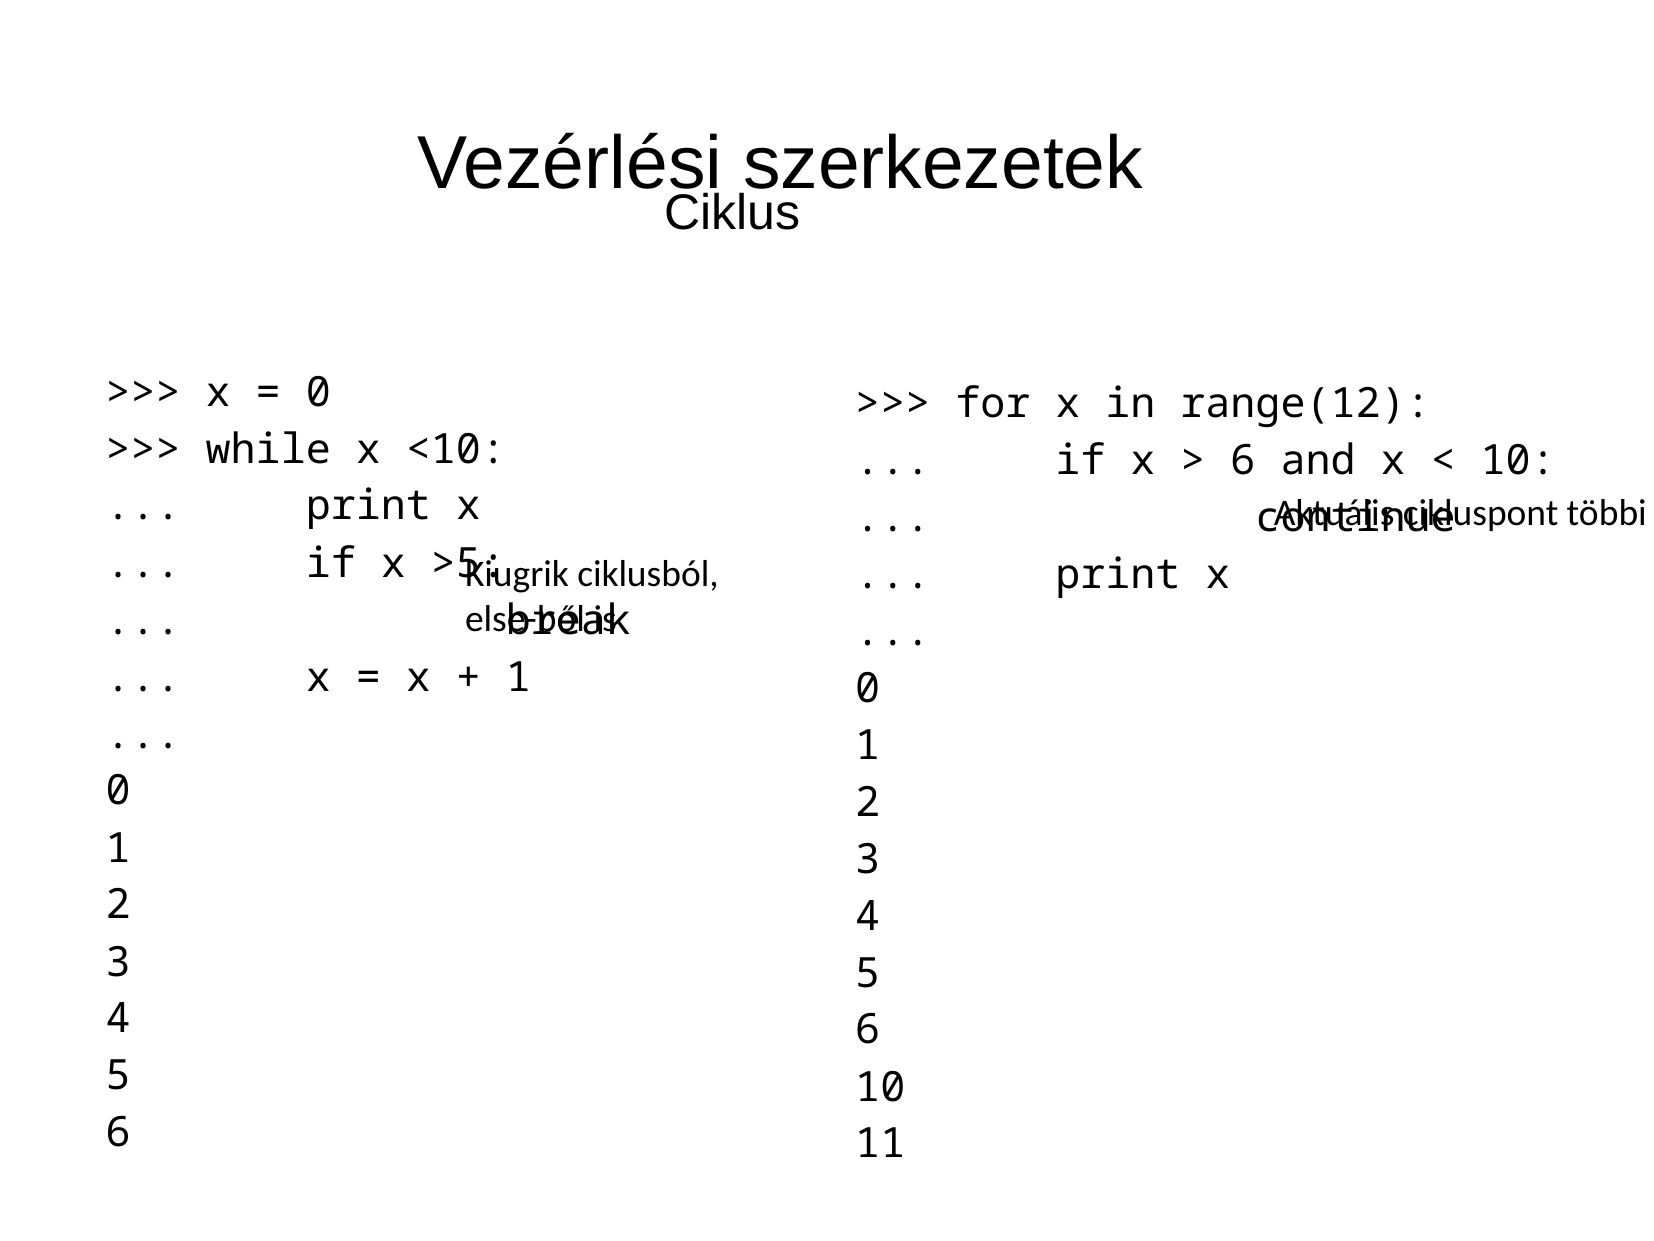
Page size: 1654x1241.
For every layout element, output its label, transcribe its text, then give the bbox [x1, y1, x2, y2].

text_box Ciklus [649, 176, 816, 249]
text_box Kiugrik ciklusból, else-ből is [450, 541, 787, 648]
text_box Vezérlési szerkezetek [402, 70, 1288, 170]
text_box >>> for x in range(12): ... if x > 6 and x < 10: ... continue ... print x ... 0 1 2 3 4 5 6 10 11 [840, 365, 1578, 1107]
text_box Aktuális cikluspont többi részét tolj át [1258, 480, 1654, 542]
text_box >>> x = 0 >>> while x <10: ... print x ... if x >5: ... break ... x = x + 1 ... 0 1 2 3 4 5 6 [90, 353, 751, 1049]
